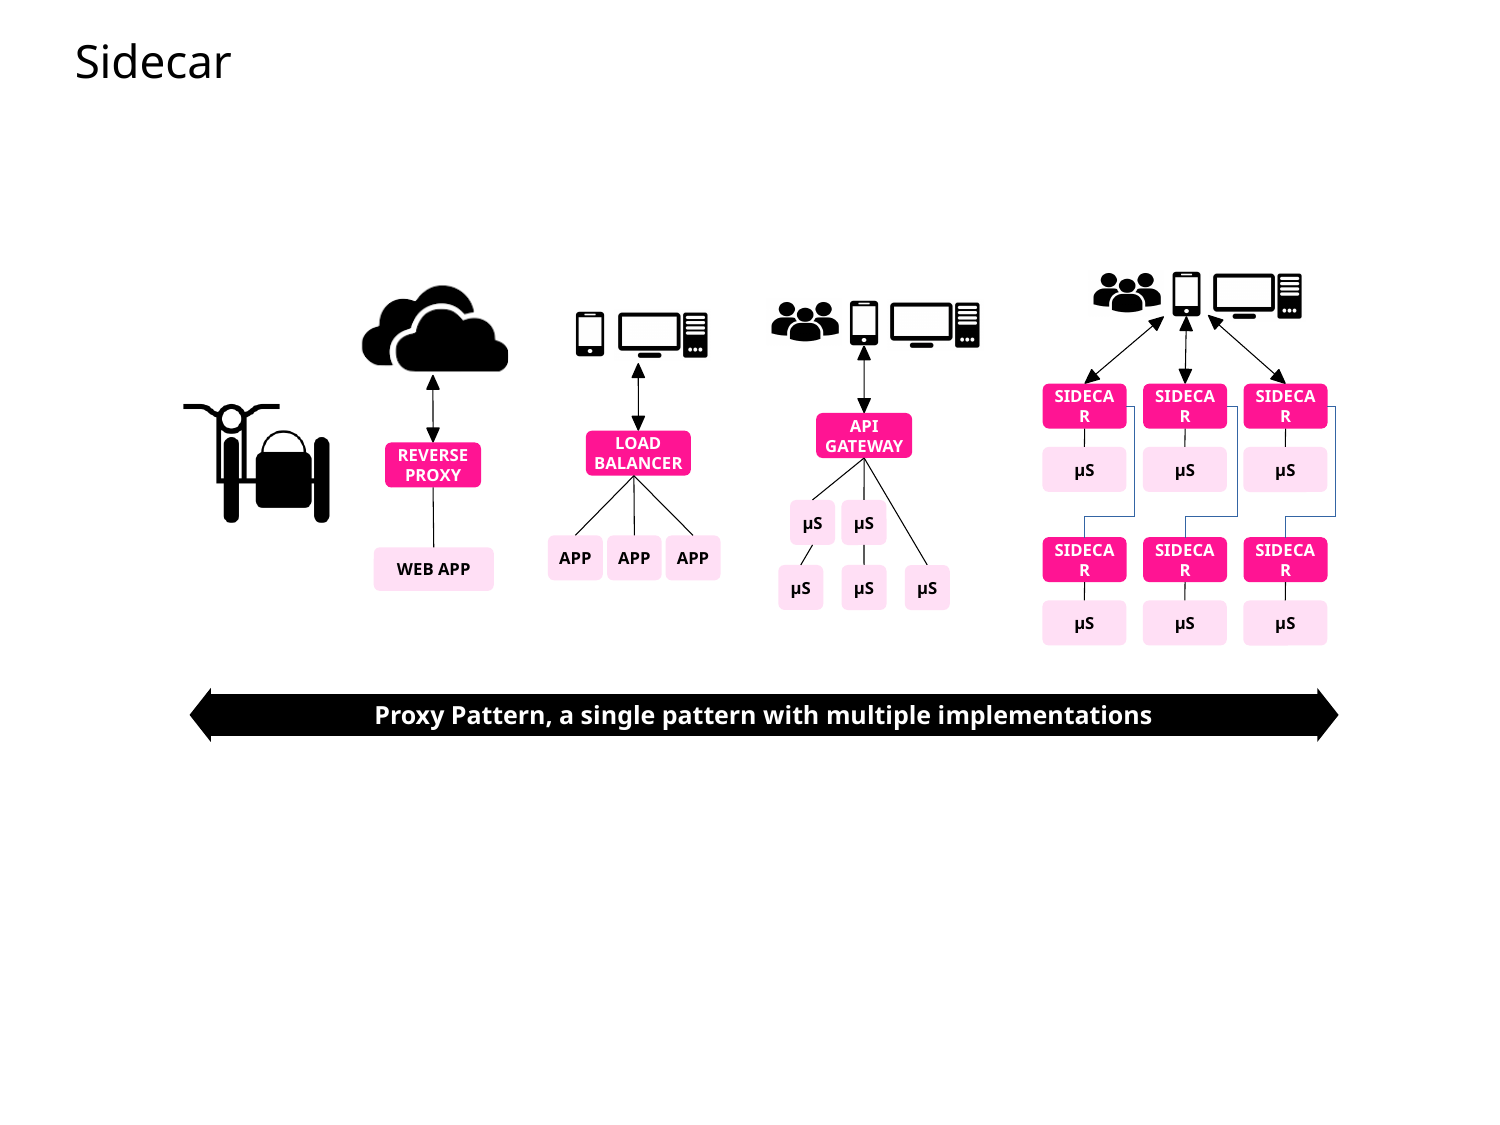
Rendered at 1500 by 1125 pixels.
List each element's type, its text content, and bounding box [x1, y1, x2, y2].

text_box µS [1042, 600, 1127, 646]
text_box µS [1243, 600, 1328, 646]
text_box µS [1042, 446, 1127, 492]
text_box µS [790, 499, 836, 545]
text_box µS [1142, 600, 1227, 646]
picture [1171, 271, 1202, 317]
text_box SIDECAR [1143, 537, 1228, 583]
text_box LOAD BALANCER [585, 430, 691, 476]
text_box APP [547, 535, 603, 581]
picture [849, 300, 880, 346]
text_box WEB APP [373, 547, 494, 591]
picture [1088, 270, 1164, 317]
picture [614, 309, 711, 361]
text_box API GATEWAY [816, 412, 913, 459]
text_box µS [778, 564, 824, 610]
text_box SIDECAR [1143, 383, 1228, 429]
text_box µS [904, 565, 950, 611]
text_box REVERSE PROXY [385, 442, 482, 488]
text_box SIDECAR [1042, 537, 1127, 583]
text_box Sidecar [74, 37, 271, 91]
picture [887, 299, 984, 351]
picture [766, 298, 842, 346]
text_box SIDECAR [1243, 383, 1328, 429]
text_box SIDECAR [1042, 383, 1127, 429]
picture [1209, 270, 1306, 322]
text_box µS [1142, 446, 1227, 492]
text_box APP [665, 535, 721, 581]
text_box APP [607, 535, 662, 581]
picture [180, 387, 331, 538]
picture [358, 276, 509, 376]
text_box µS [841, 499, 887, 546]
text_box µS [841, 564, 887, 611]
text_box Proxy Pattern, a single pattern with multiple implementations [189, 687, 1339, 742]
text_box SIDECAR [1243, 537, 1328, 583]
picture [574, 311, 605, 357]
text_box µS [1243, 446, 1328, 493]
